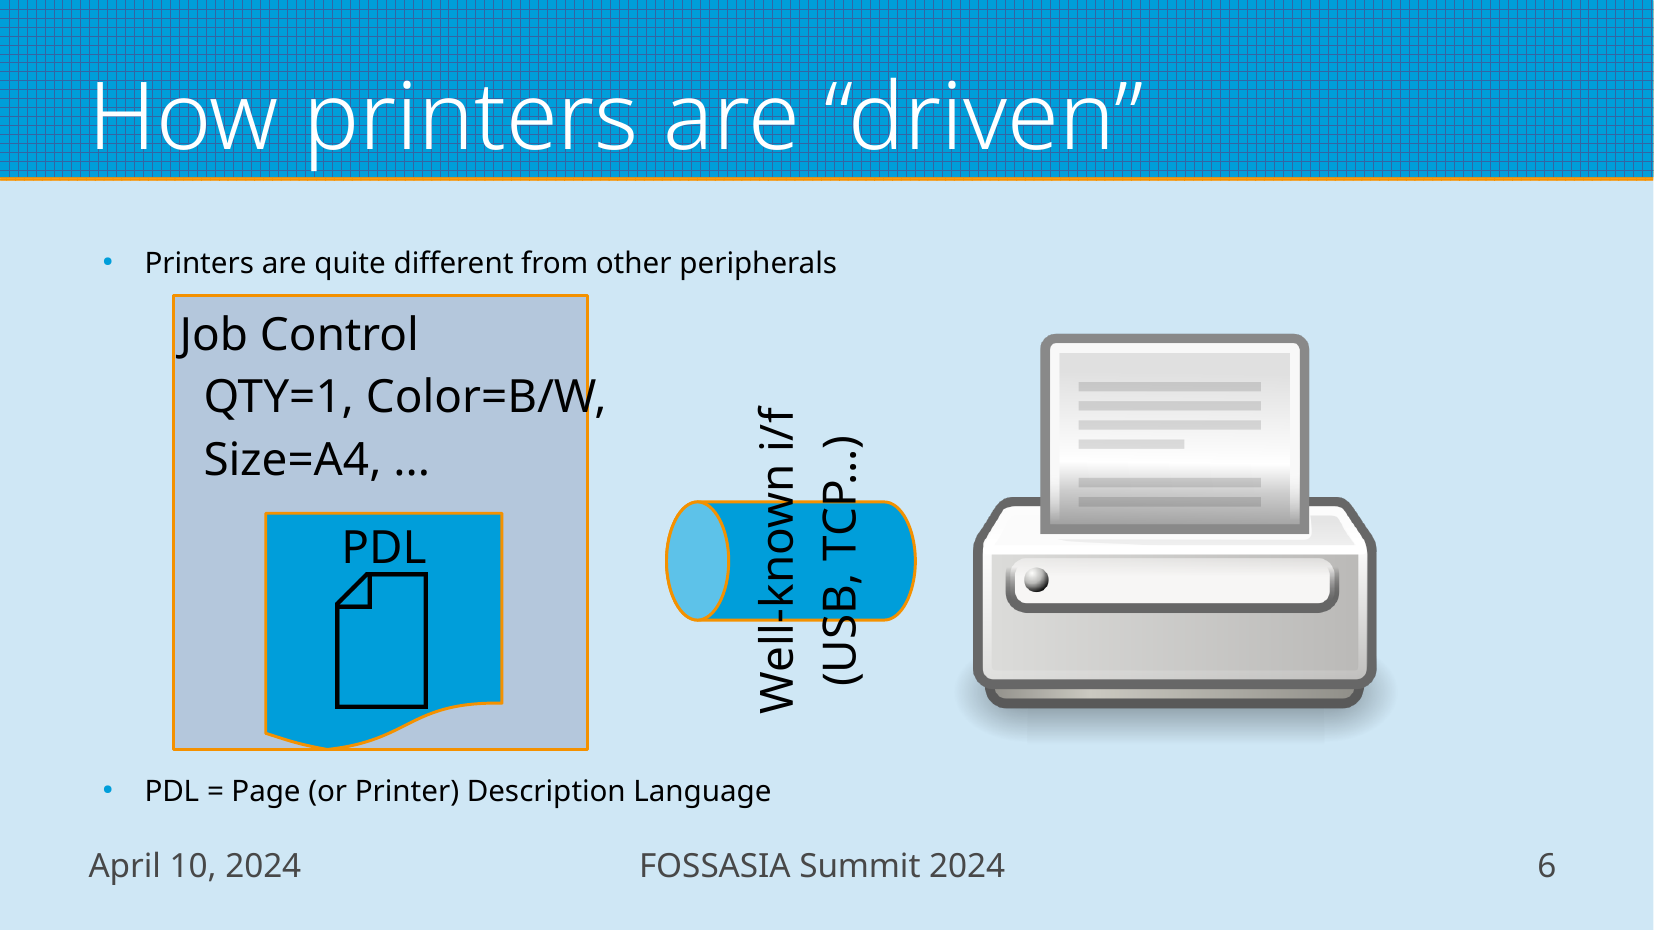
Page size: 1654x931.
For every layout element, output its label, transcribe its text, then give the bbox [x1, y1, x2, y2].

list Printers are quite different from other peripherals PDL = Page (or Printer) Description Language [88, 236, 1565, 813]
title How printers are “driven” [88, 14, 1565, 178]
picture [336, 573, 427, 708]
text_box PDL [265, 513, 502, 750]
picture [944, 295, 1405, 756]
text_box Well-known i/f (USB, TCP...) [699, 501, 916, 621]
text_box Job Control QTY=1, Color=B/W, Size=A4, ... [173, 295, 588, 750]
